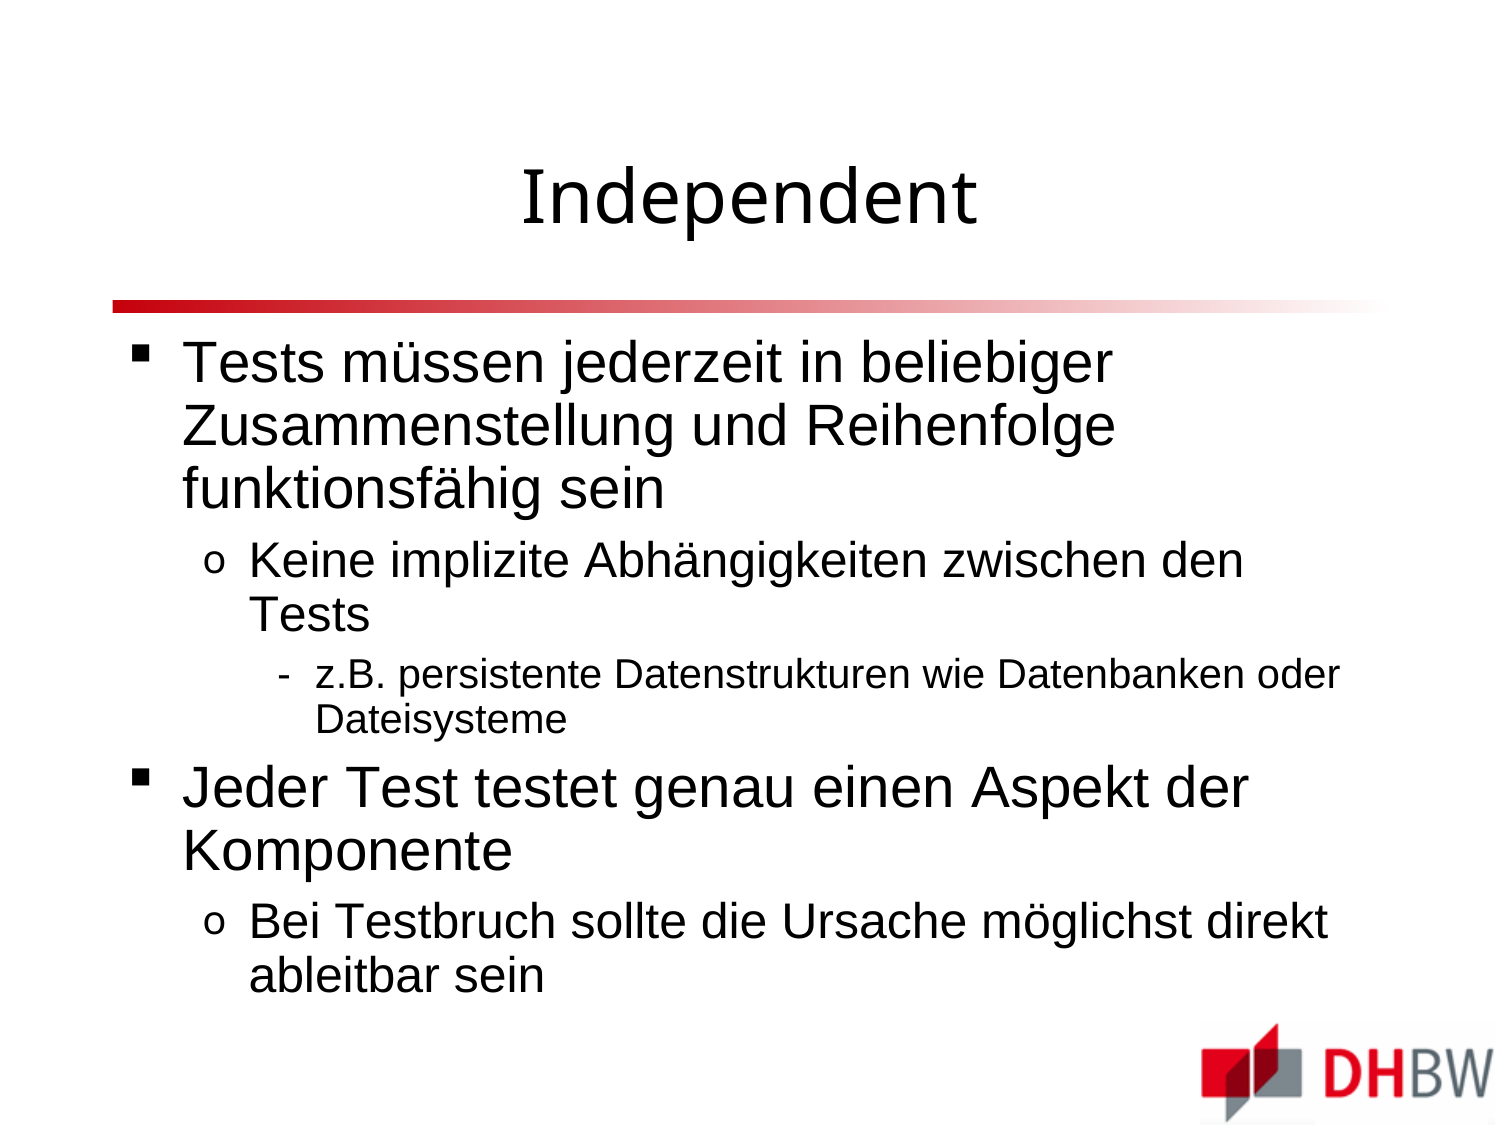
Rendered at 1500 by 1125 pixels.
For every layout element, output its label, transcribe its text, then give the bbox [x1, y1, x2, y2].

list Tests müssen jederzeit in beliebiger Zusammenstellung und Reihenfolge funktionsfähig sein Keine implizite Abhängigkeiten zwischen den Tests z.B. persistente Datenstrukturen wie Datenbanken oder Dateisysteme Jeder Test testet genau einen Aspekt der Komponente Bei Testbruch sollte die Ursache möglichst direkt ableitbar sein [112, 324, 1388, 1051]
picture [1200, 1021, 1495, 1125]
title Independent [112, 99, 1388, 288]
